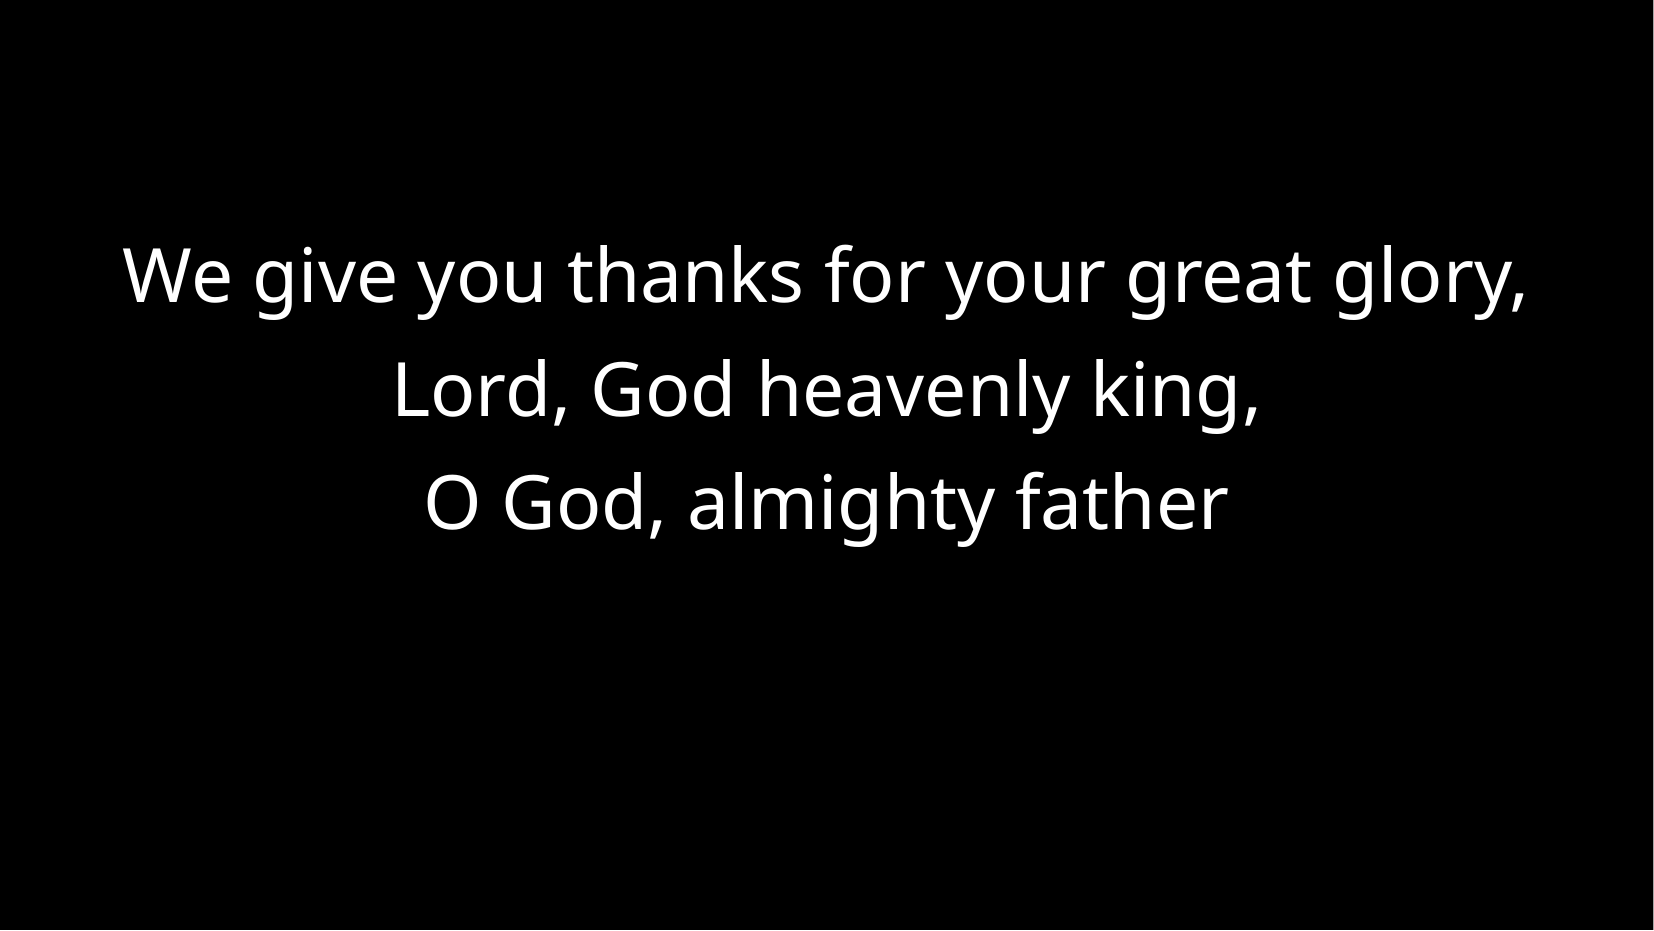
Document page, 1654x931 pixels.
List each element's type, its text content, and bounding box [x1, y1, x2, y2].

list We give you thanks for your great glory, Lord, God heavenly king, O God, almighty father [0, 230, 1654, 770]
